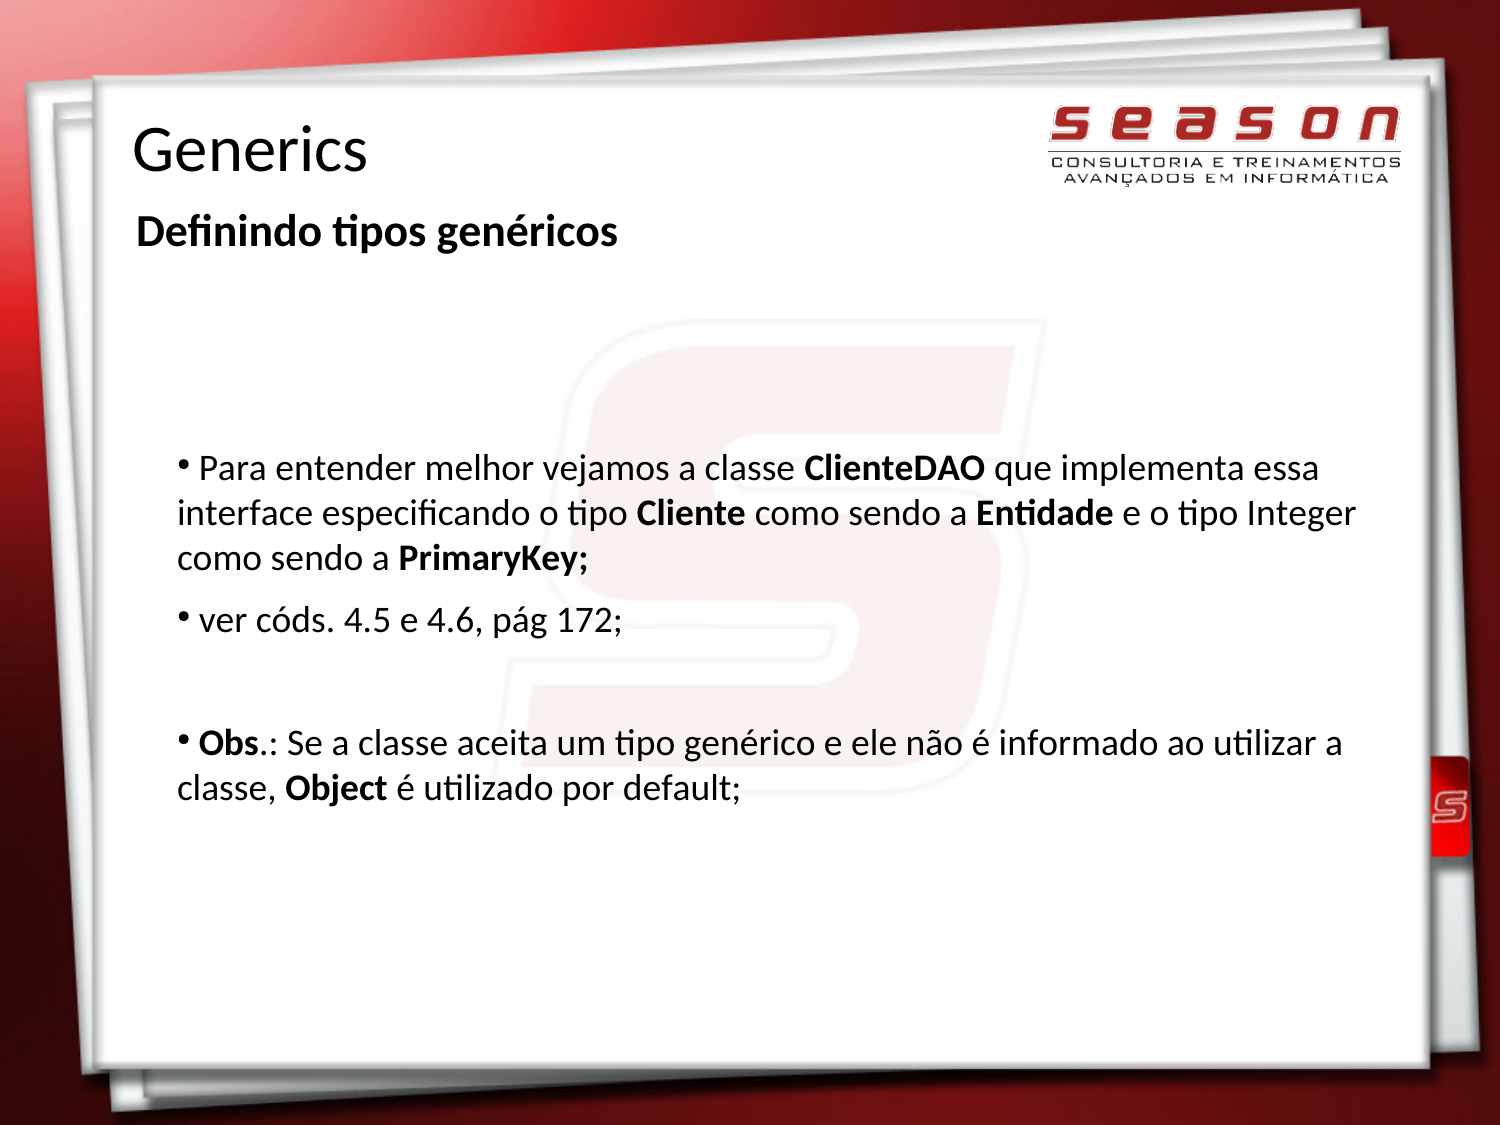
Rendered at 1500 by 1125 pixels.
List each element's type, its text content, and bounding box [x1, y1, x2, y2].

picture [0, 0, 1500, 1125]
text_box Para entender melhor vejamos a classe ClienteDAO que implementa essa interface especificando o tipo Cliente como sendo a Entidade e o tipo Integer como sendo a PrimaryKey; ver códs. 4.5 e 4.6, pág 172; Obs.: Se a classe aceita um tipo genérico e ele não é informado ao utilizar a classe, Object é utilizado por default; [177, 357, 1359, 894]
title Generics [118, 33, 1394, 257]
text_box Definindo tipos genéricos [119, 200, 1240, 256]
